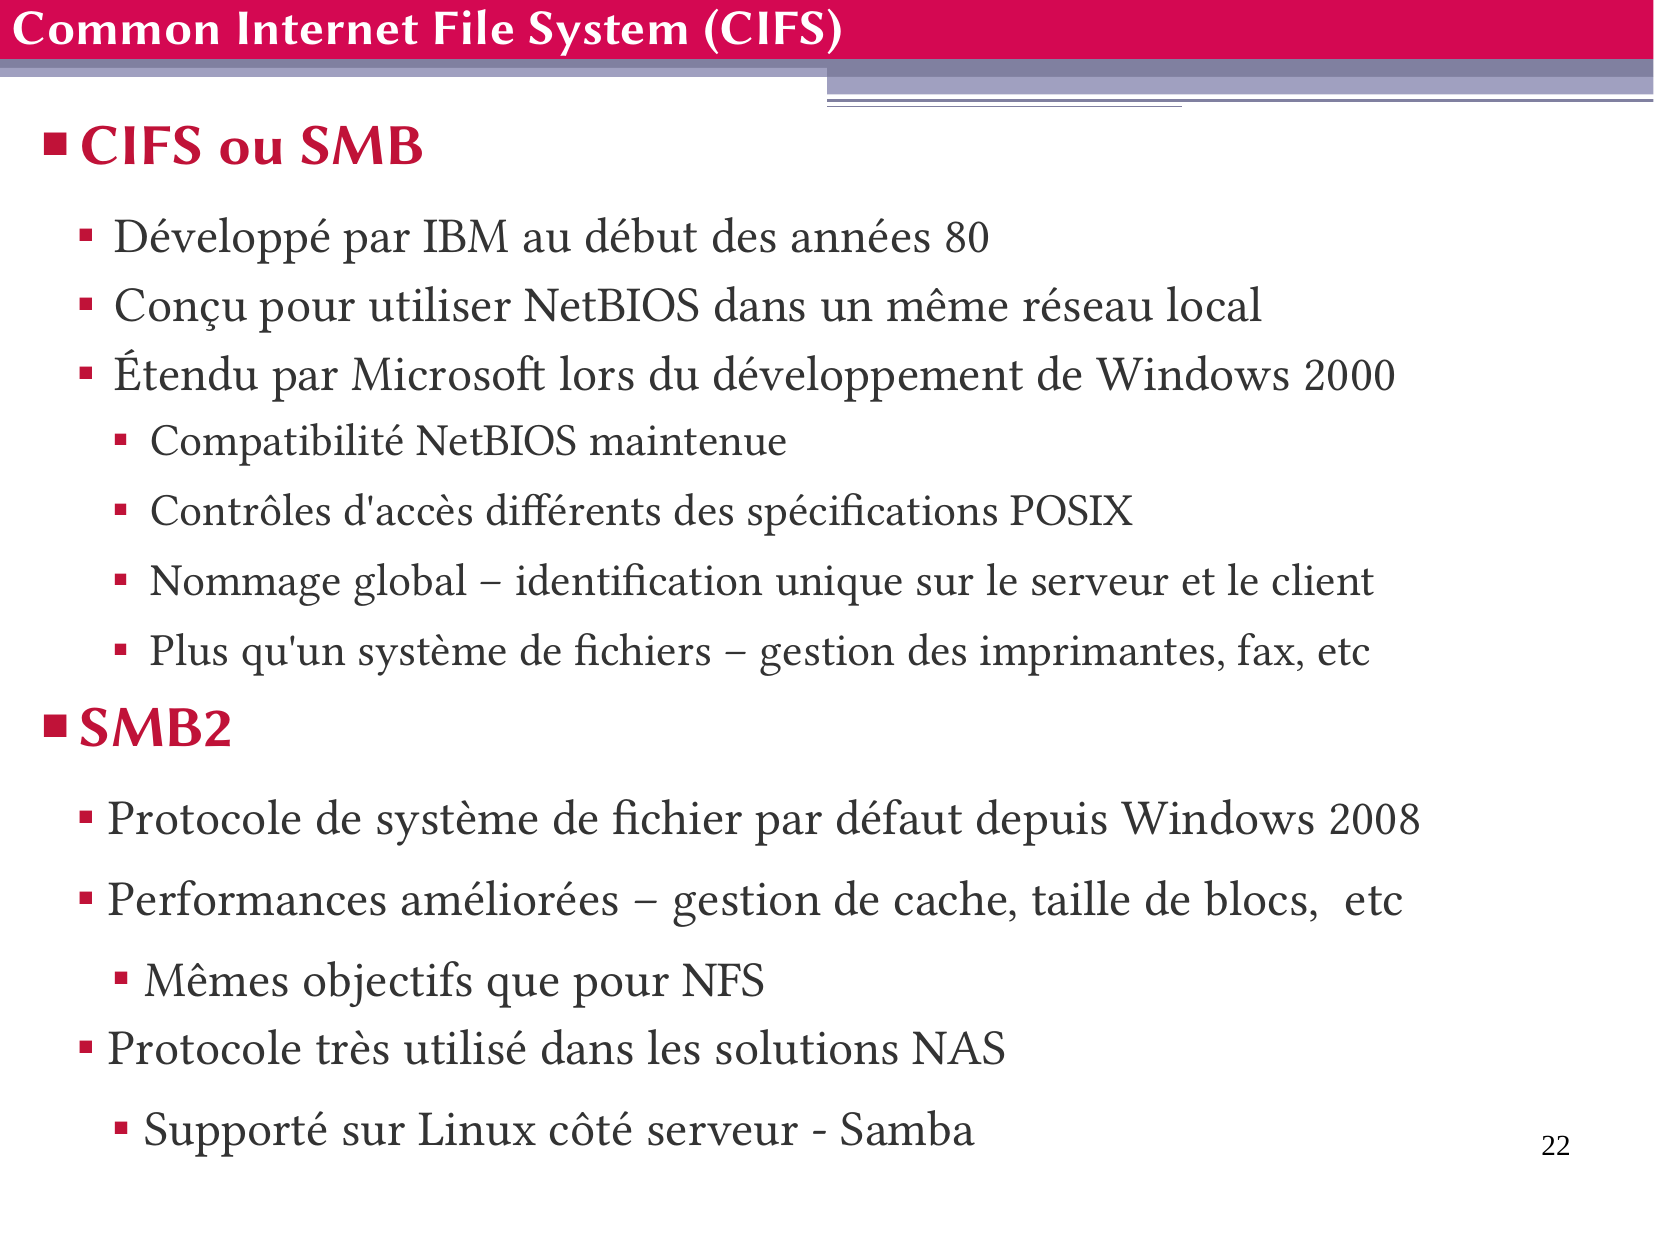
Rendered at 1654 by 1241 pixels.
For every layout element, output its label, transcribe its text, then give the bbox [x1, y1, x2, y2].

list Common Internet File System (CIFS) [11, 0, 857, 58]
list CIFS ou SMB Développé par IBM au début des années 80 Conçu pour utiliser NetBIOS dans un même réseau local Étendu par Microsoft lors du développement de Windows 2000 Compatibilité NetBIOS maintenue Contrôles d'accès différents des spécifications POSIX Nommage global – identification unique sur le serveur et le client Plus qu'un système de fichiers – gestion des imprimantes, fax, etc SMB2 Protocole de système de fichier par défaut depuis Windows 2008 Performances améliorées – gestion de cache, taille de blocs, etc Mêmes objectifs que pour NFS Protocole très utilisé dans les solutions NAS Supporté sur Linux côté serveur - Samba [44, 112, 1611, 1182]
text_box [0, 0, 1654, 136]
